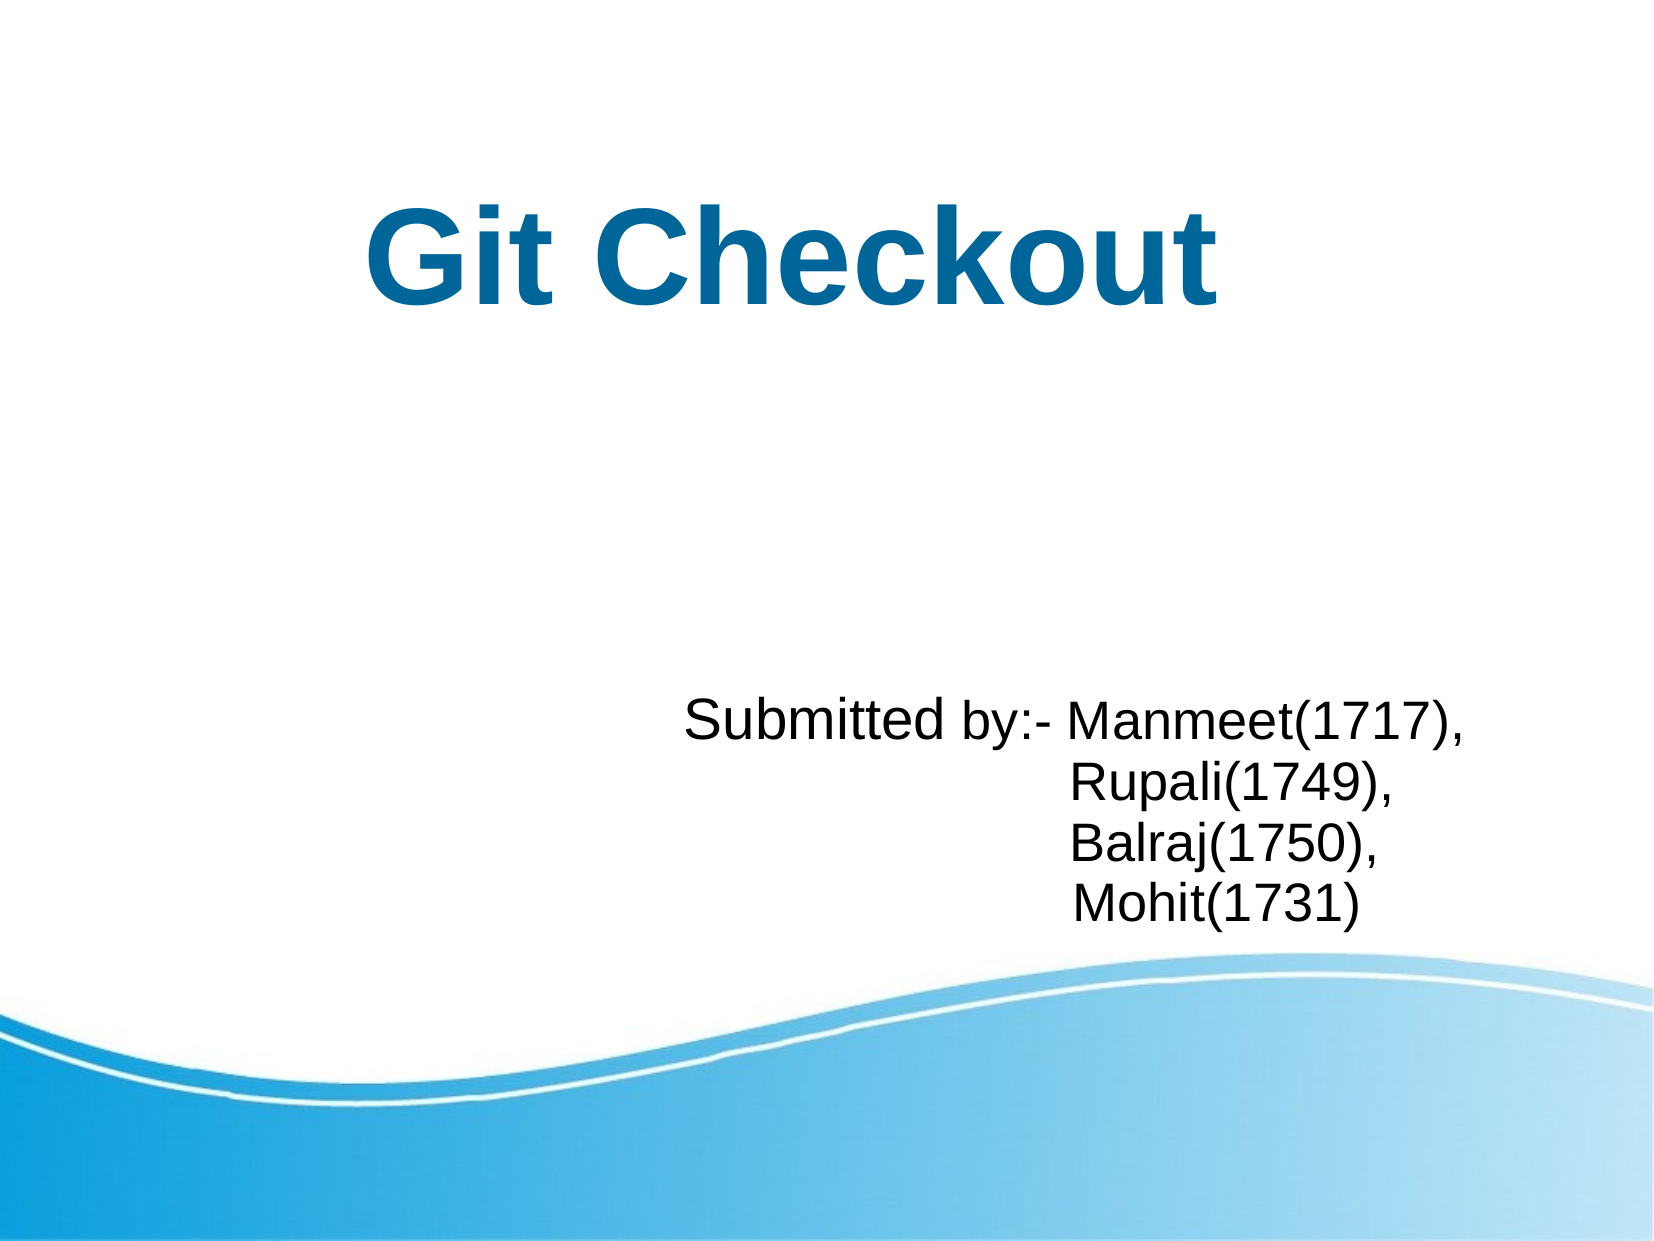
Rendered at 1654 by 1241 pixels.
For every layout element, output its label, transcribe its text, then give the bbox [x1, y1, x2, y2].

title Git Checkout [47, 153, 1536, 361]
picture [0, 952, 1654, 1241]
subtitle Submitted by:- Manmeet(1717), Rupali(1749), Balraj(1750), Mohit(1731) [330, 637, 1654, 982]
